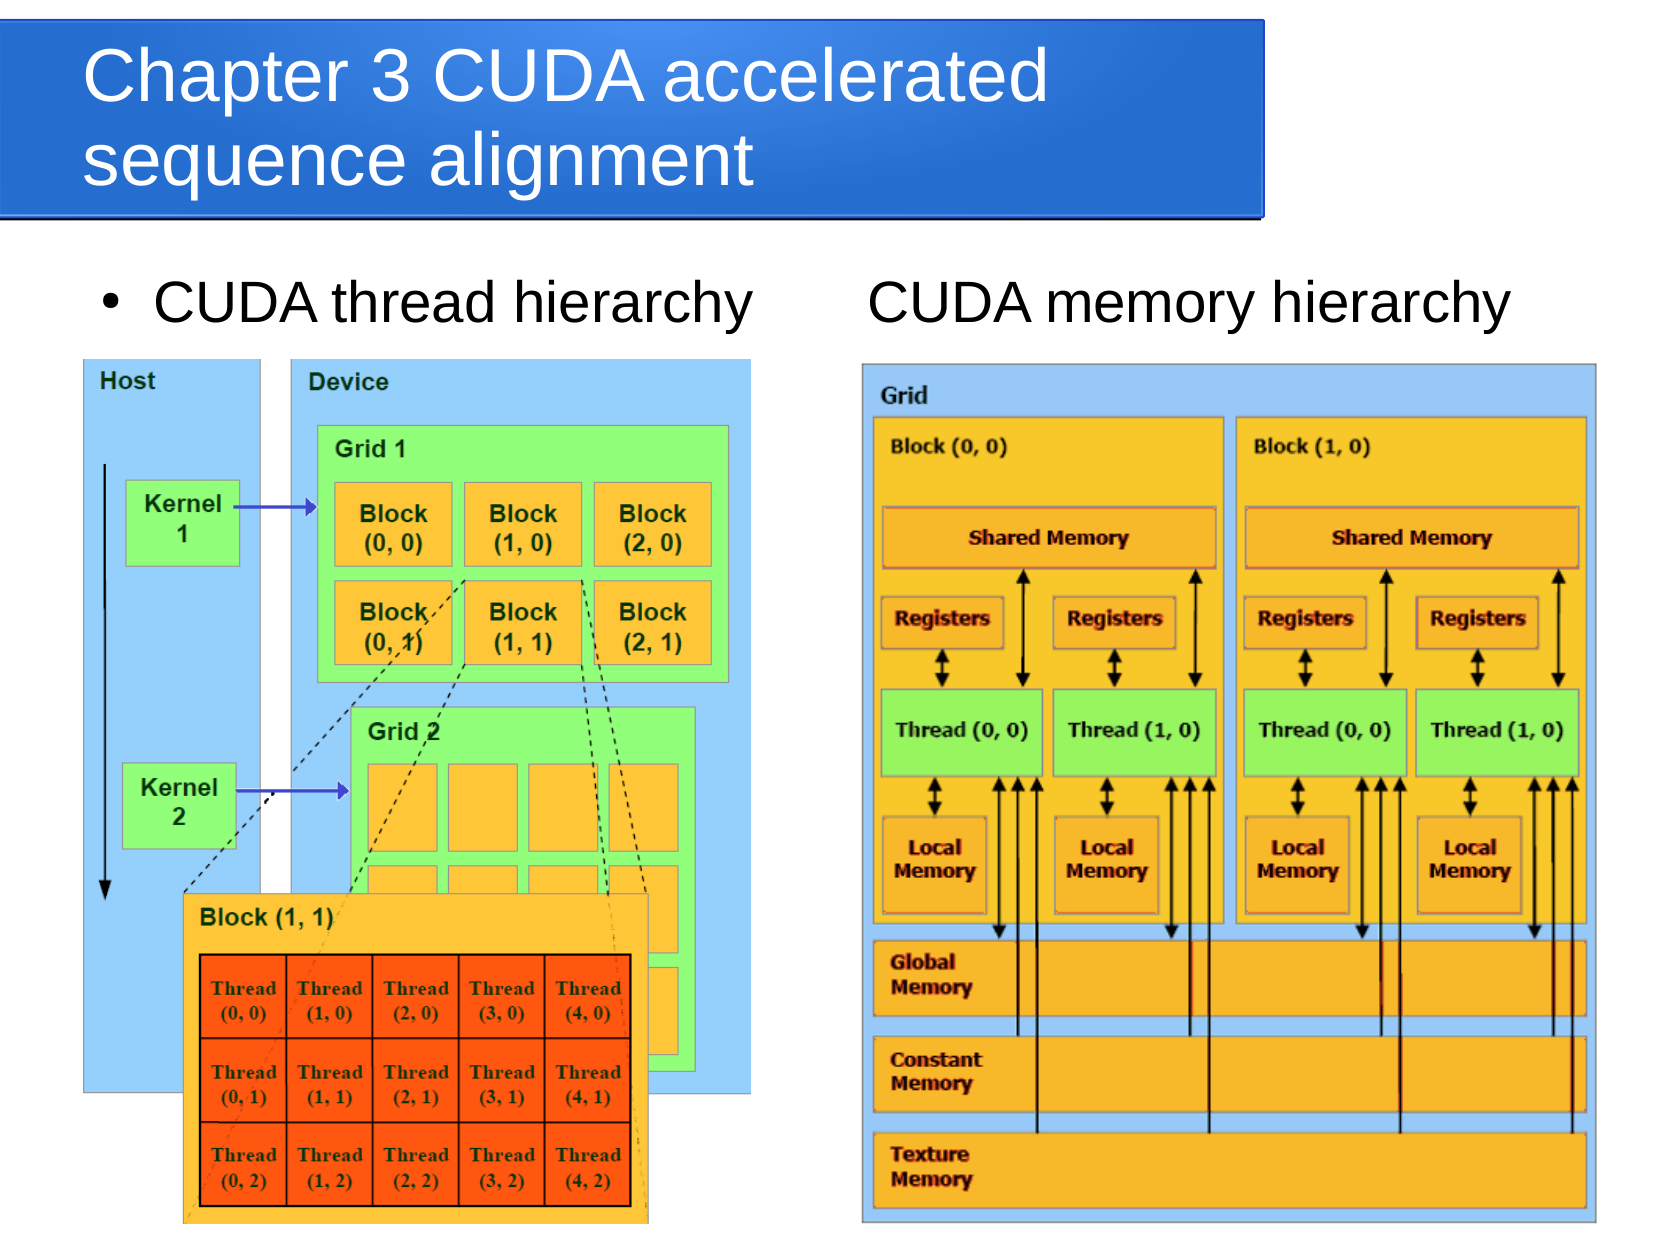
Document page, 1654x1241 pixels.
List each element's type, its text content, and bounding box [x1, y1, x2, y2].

picture [83, 359, 751, 1224]
list CUDA thread hierarchy CUDA memory hierarchy [82, 269, 1538, 1201]
title Chapter 3 CUDA accelerated sequence alignment [82, 25, 1250, 211]
picture [859, 359, 1600, 1229]
